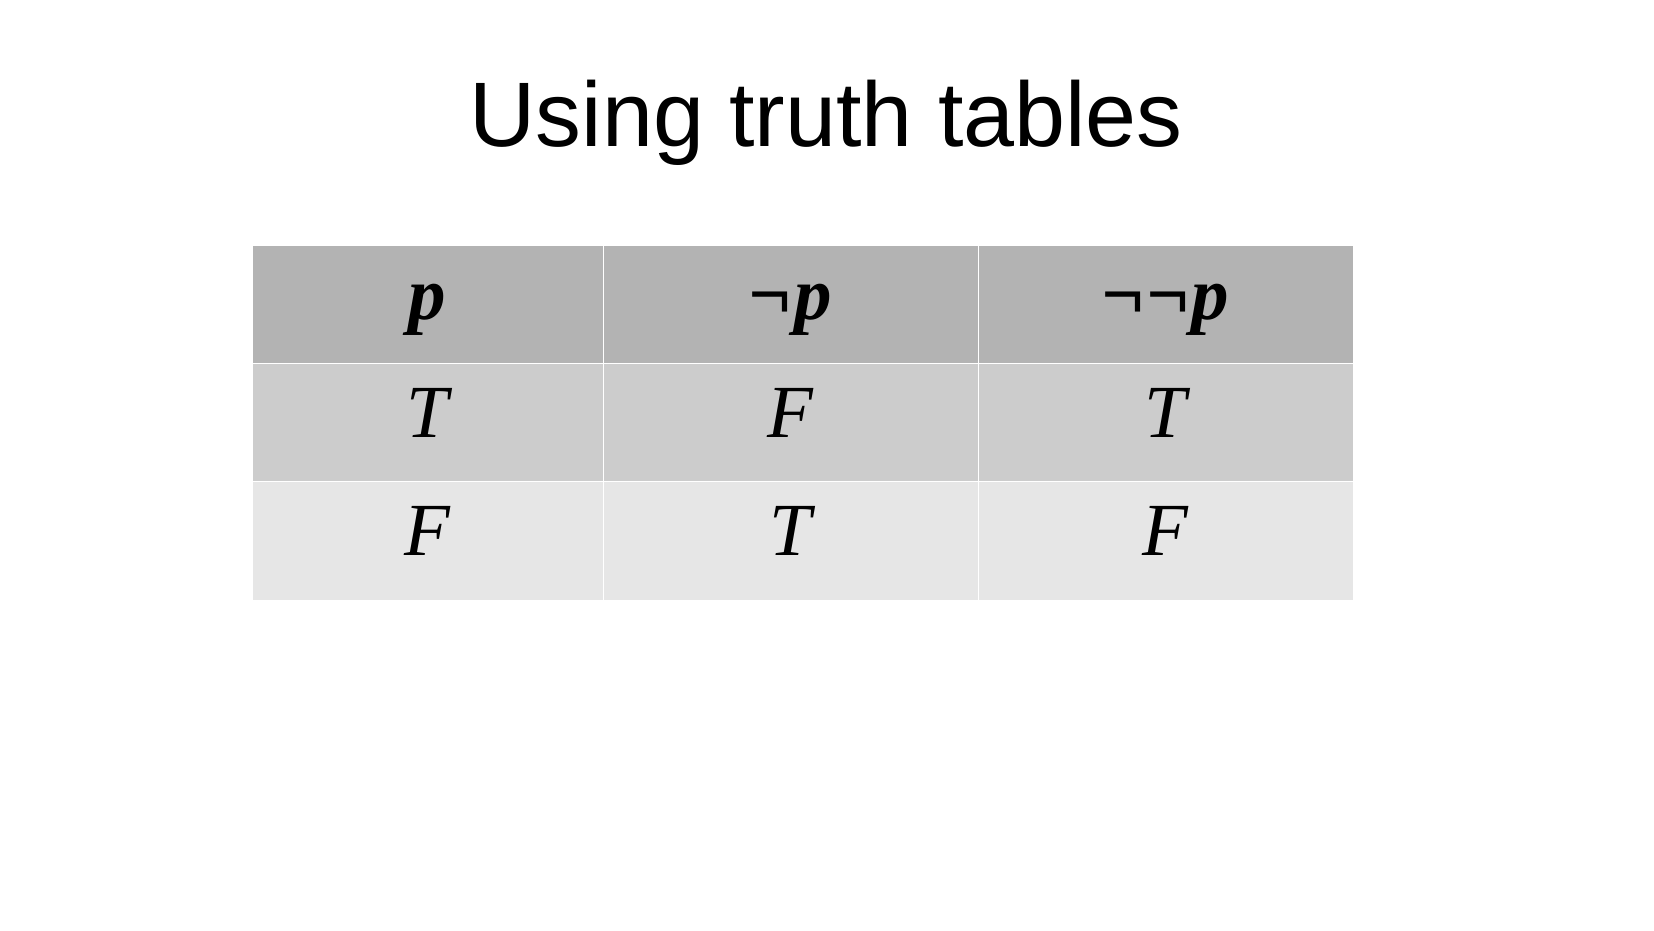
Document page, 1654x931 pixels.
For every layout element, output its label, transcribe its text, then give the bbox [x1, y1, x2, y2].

table_cell T [979, 364, 1353, 481]
table_cell F [979, 482, 1353, 600]
table_cell F [604, 364, 978, 481]
table_header ¬p [604, 246, 978, 363]
table_cell F [253, 482, 603, 600]
title Using truth tables [82, 37, 1571, 193]
table_header ¬¬p [979, 246, 1353, 363]
table_header p [253, 246, 603, 363]
table_cell T [253, 364, 603, 481]
table_cell T [604, 482, 978, 600]
